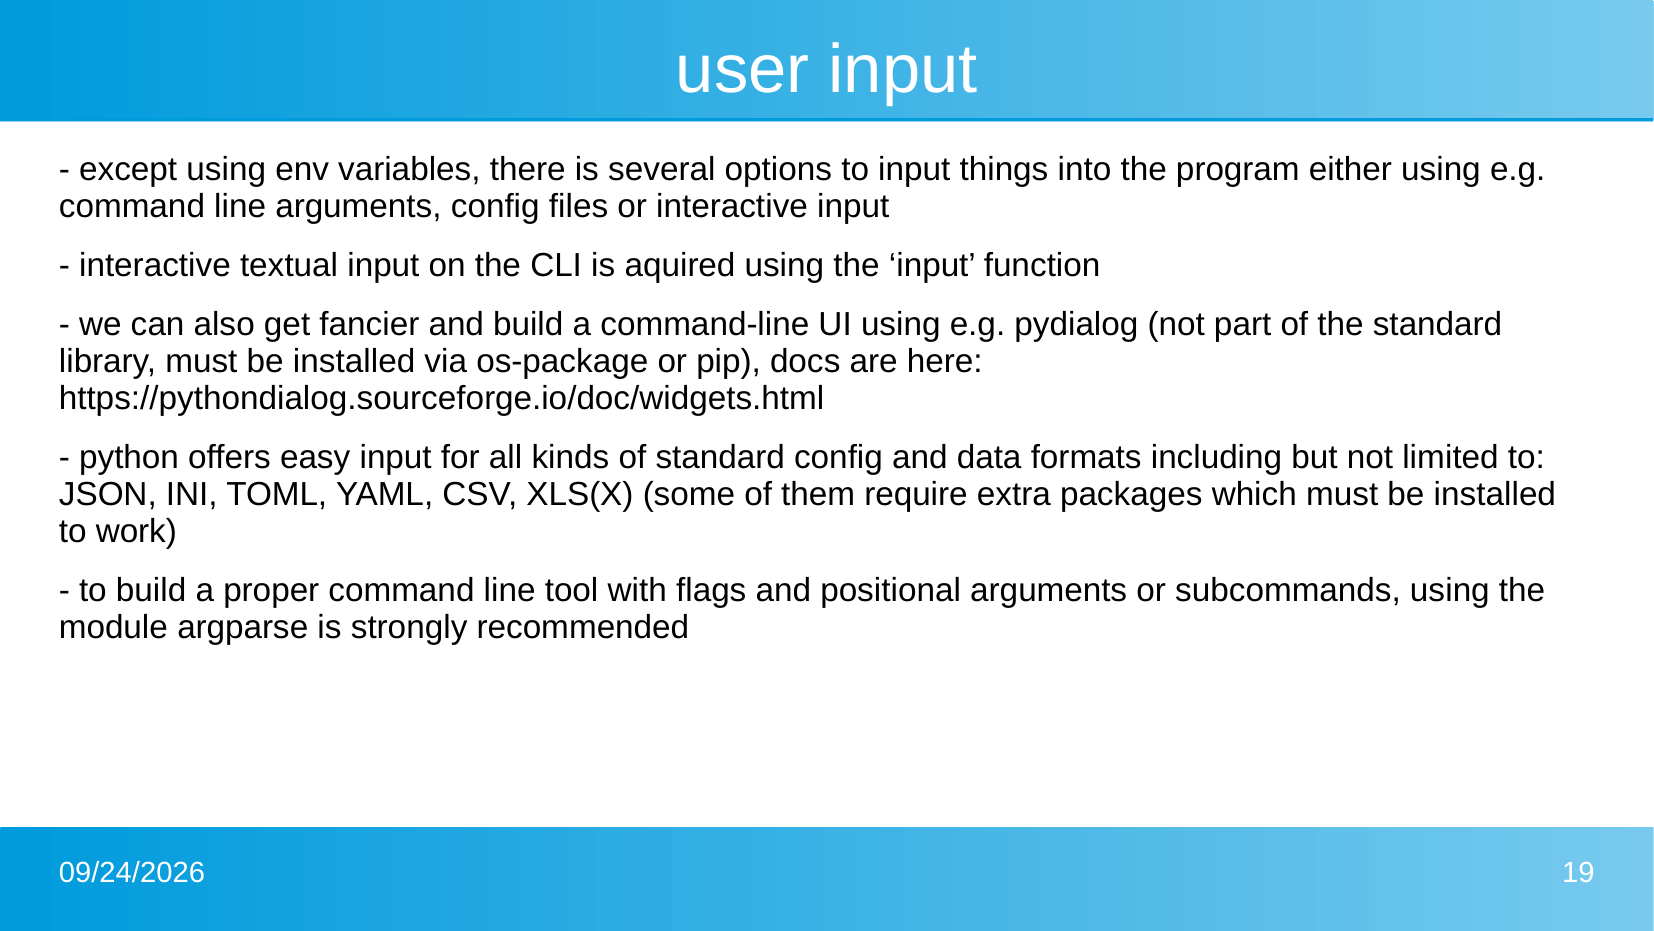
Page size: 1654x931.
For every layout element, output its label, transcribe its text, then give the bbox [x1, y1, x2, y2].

title user input [59, 29, 1595, 108]
list - except using env variables, there is several options to input things into the program either using e.g. command line arguments, config files or interactive input - interactive textual input on the CLI is aquired using the ‘input’ function - we can also get fancier and build a command-line UI using e.g. pydialog (not part of the standard library, must be installed via os-package or pip), docs are here: https://pythondialog.sourceforge.io/doc/widgets.html - python offers easy input for all kinds of standard config and data formats including but not limited to: JSON, INI, TOML, YAML, CSV, XLS(X) (some of them require extra packages which must be installed to work) - to build a proper command line tool with flags and positional arguments or subcommands, using the module argparse is strongly recommended [59, 150, 1595, 741]
